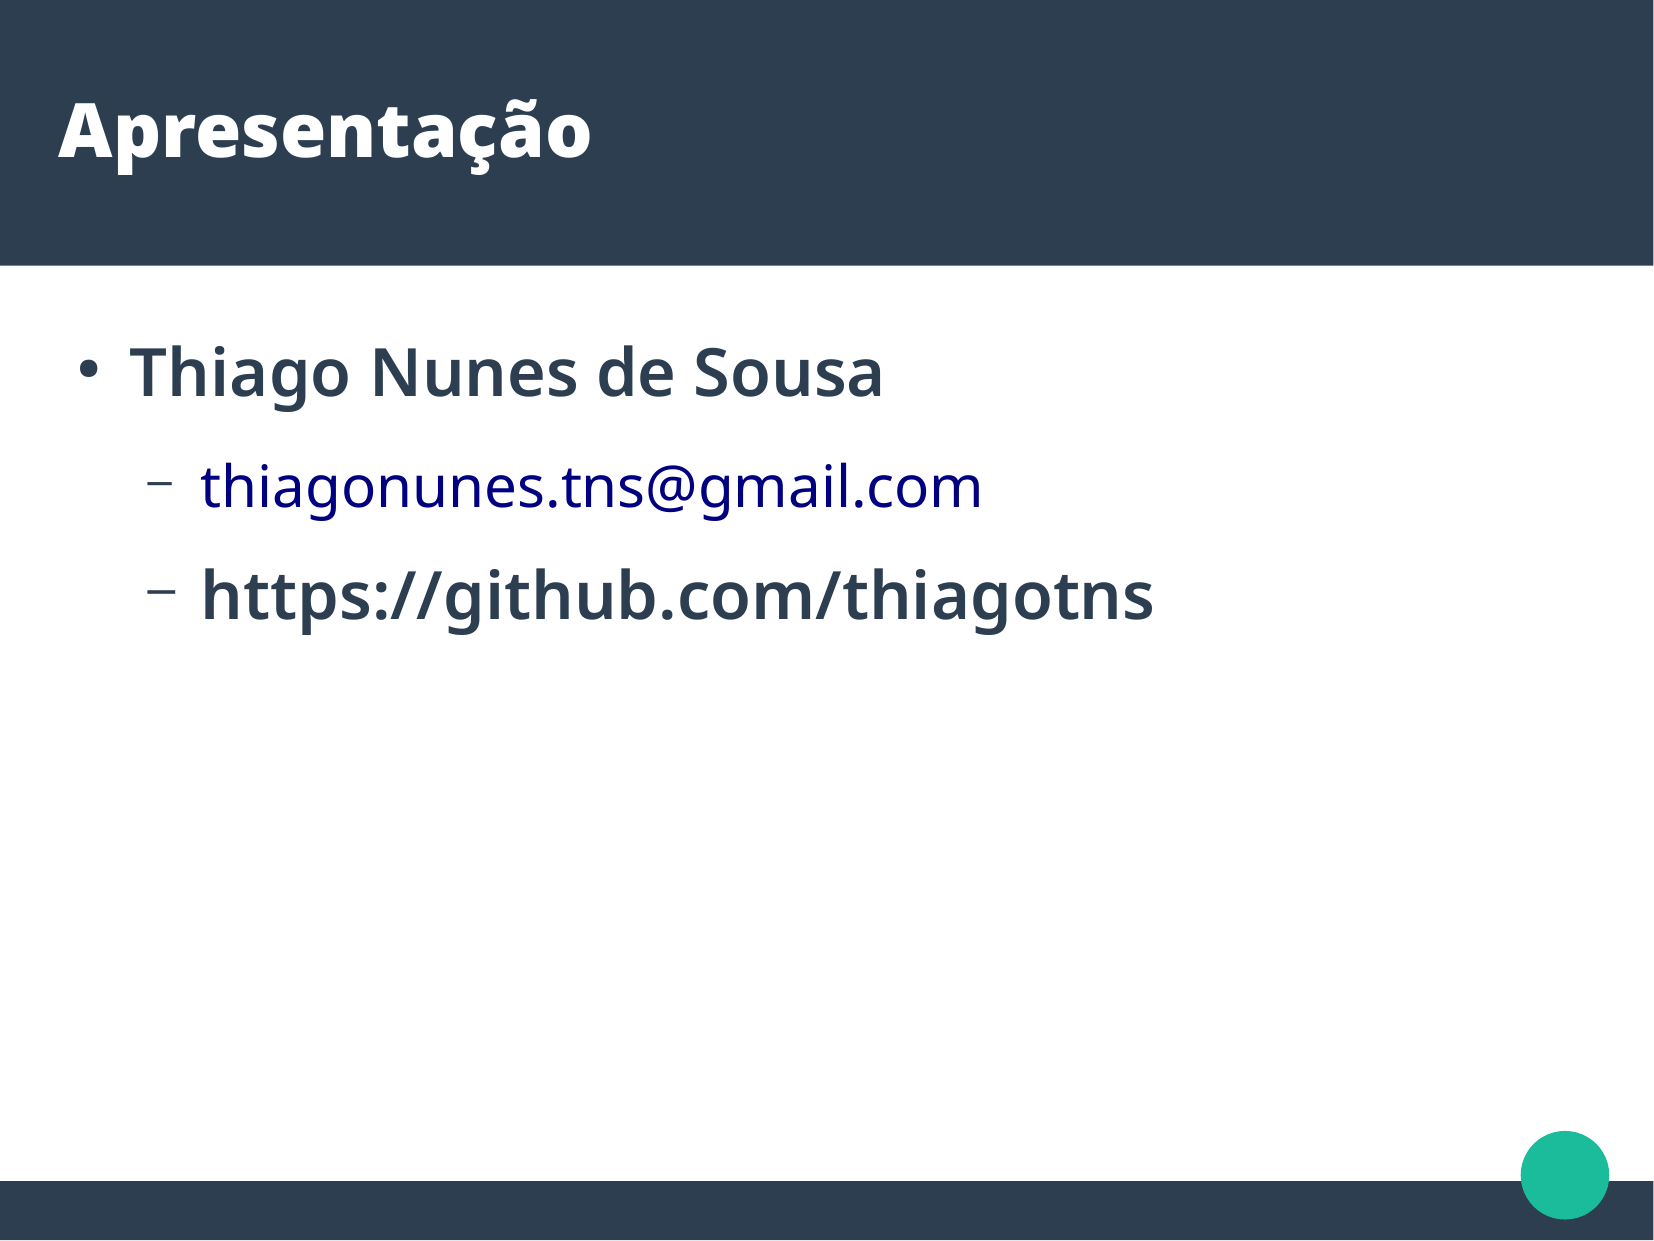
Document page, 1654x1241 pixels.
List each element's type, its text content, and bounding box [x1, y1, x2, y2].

title Apresentação [59, 49, 1595, 207]
list Thiago Nunes de Sousa thiagonunes.tns@gmail.com https://github.com/thiagotns [59, 324, 1595, 1152]
